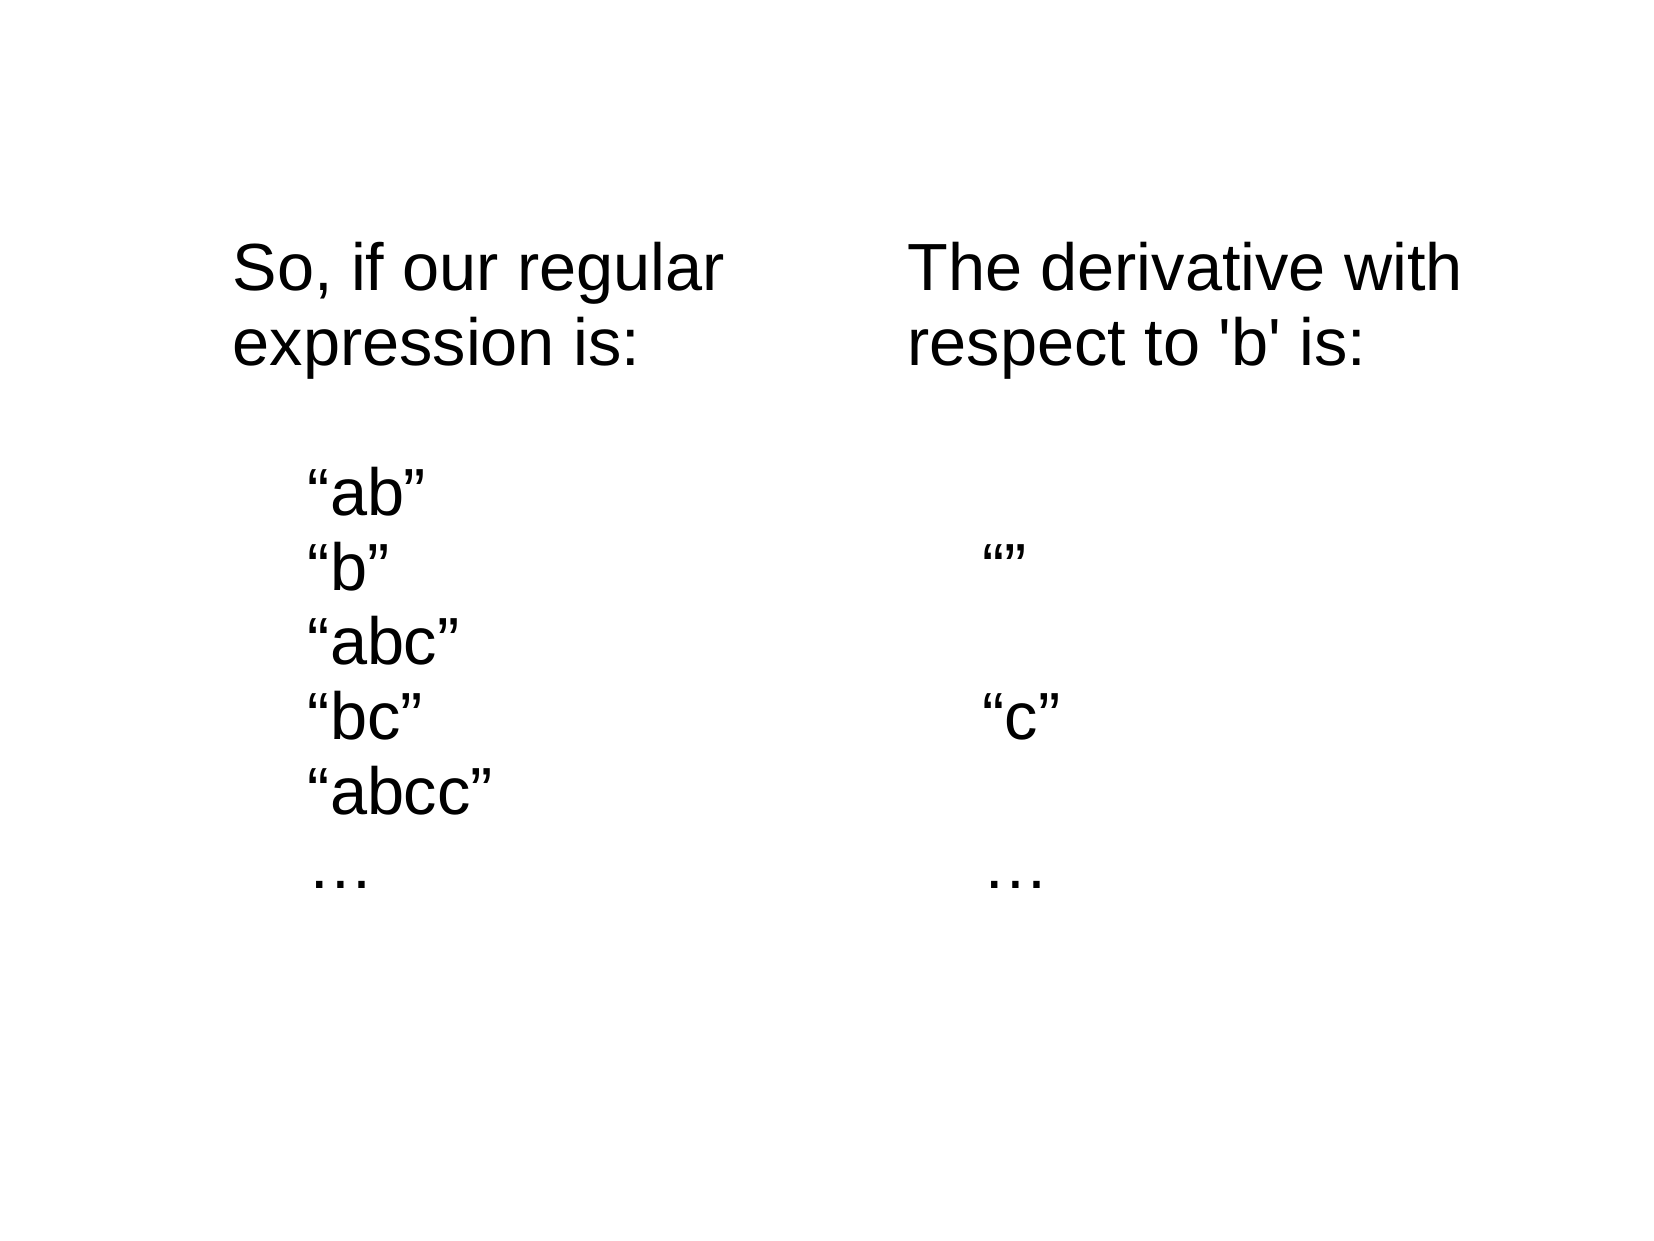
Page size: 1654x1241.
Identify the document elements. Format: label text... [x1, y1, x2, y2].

subtitle So, if our regular The derivative with expression is: respect to 'b' is: “ab” “b” “” “abc” “bc” “c” “abcc” … … [82, 49, 1571, 1010]
